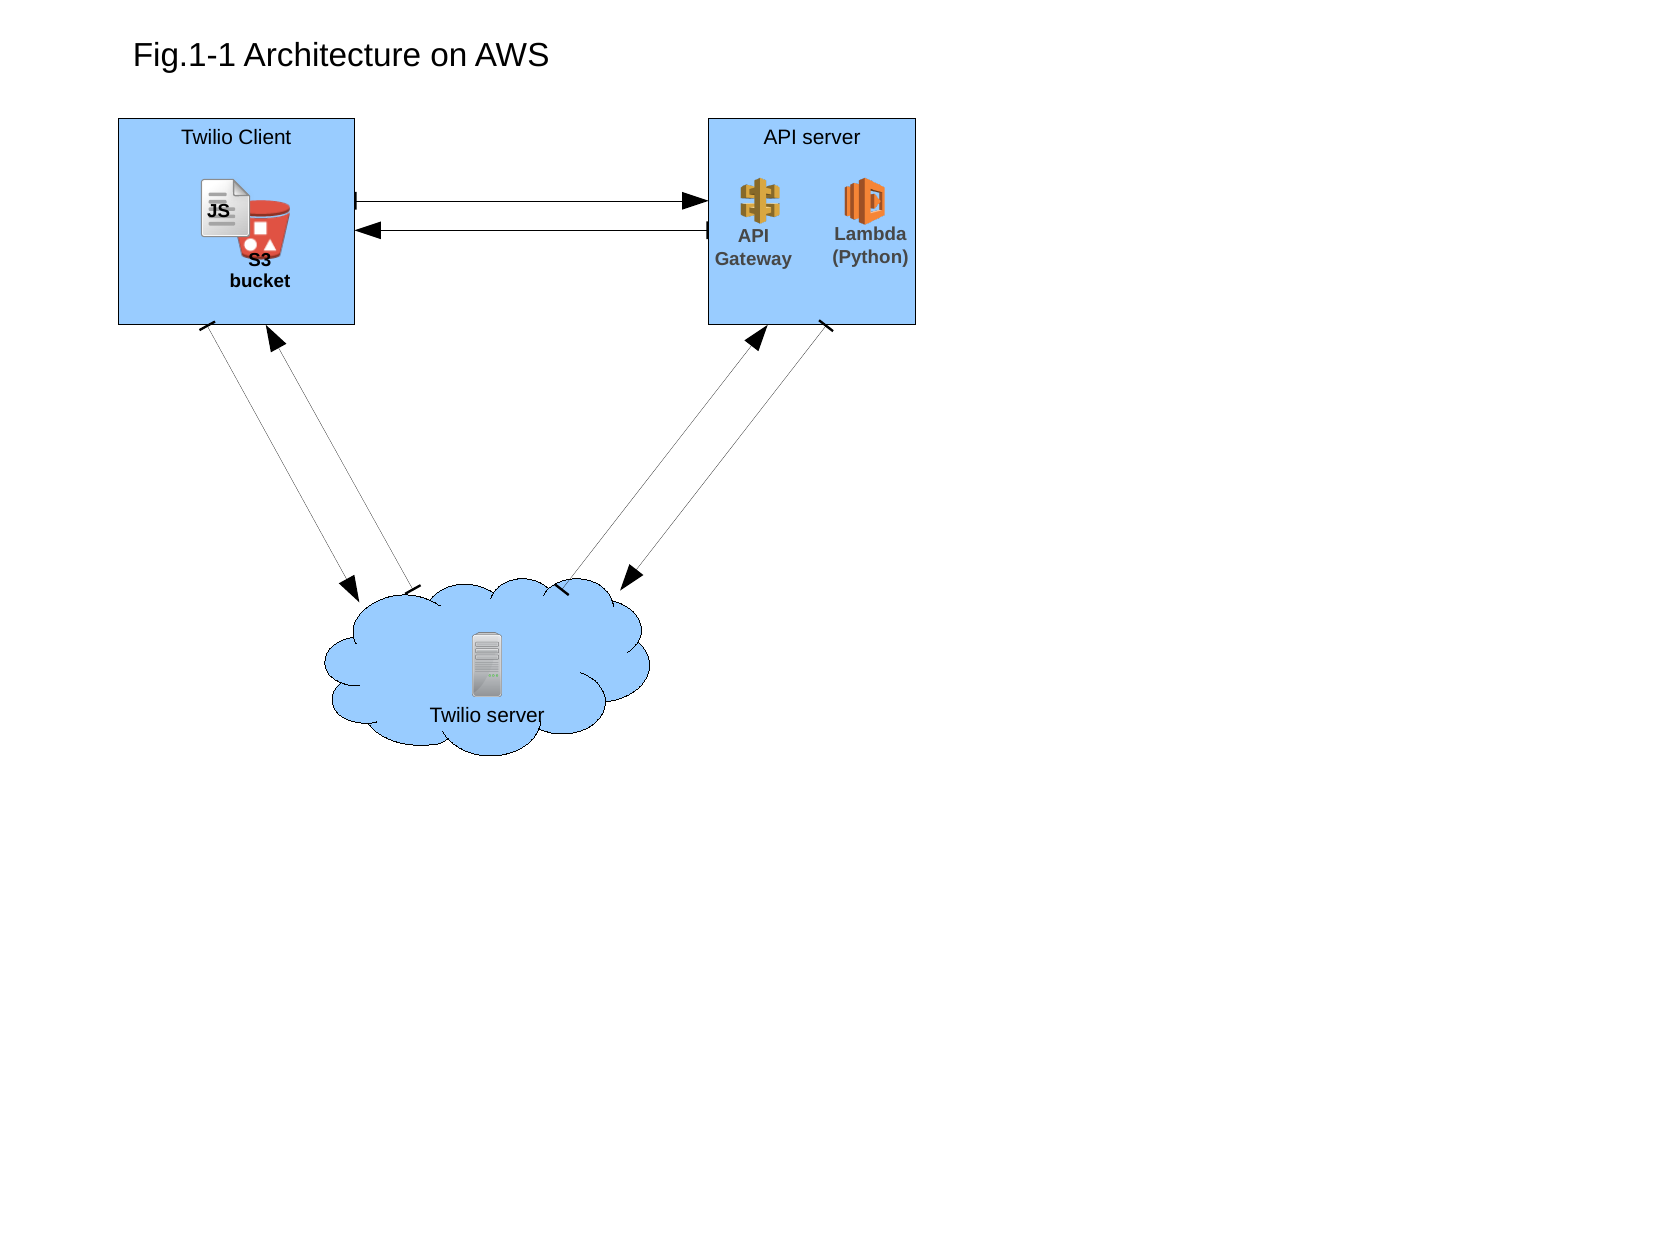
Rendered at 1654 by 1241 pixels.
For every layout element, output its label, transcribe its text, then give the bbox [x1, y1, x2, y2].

text_box [556, 579, 569, 587]
text_box API Gateway [709, 223, 798, 279]
text_box Twilio server [413, 696, 562, 735]
picture [188, 171, 290, 245]
text_box [118, 118, 355, 325]
picture [844, 177, 885, 221]
text_box Lambda (Python) [826, 221, 914, 284]
text_box S3 bucket [200, 242, 319, 302]
text_box [708, 118, 916, 325]
text_box API server [738, 118, 886, 156]
text_box JS [188, 192, 249, 231]
picture [472, 632, 502, 697]
text_box Twilio Client [147, 118, 325, 156]
text_box Fig.1-1 Architecture on AWS [118, 29, 857, 89]
text_box [324, 578, 650, 756]
picture [740, 177, 780, 223]
